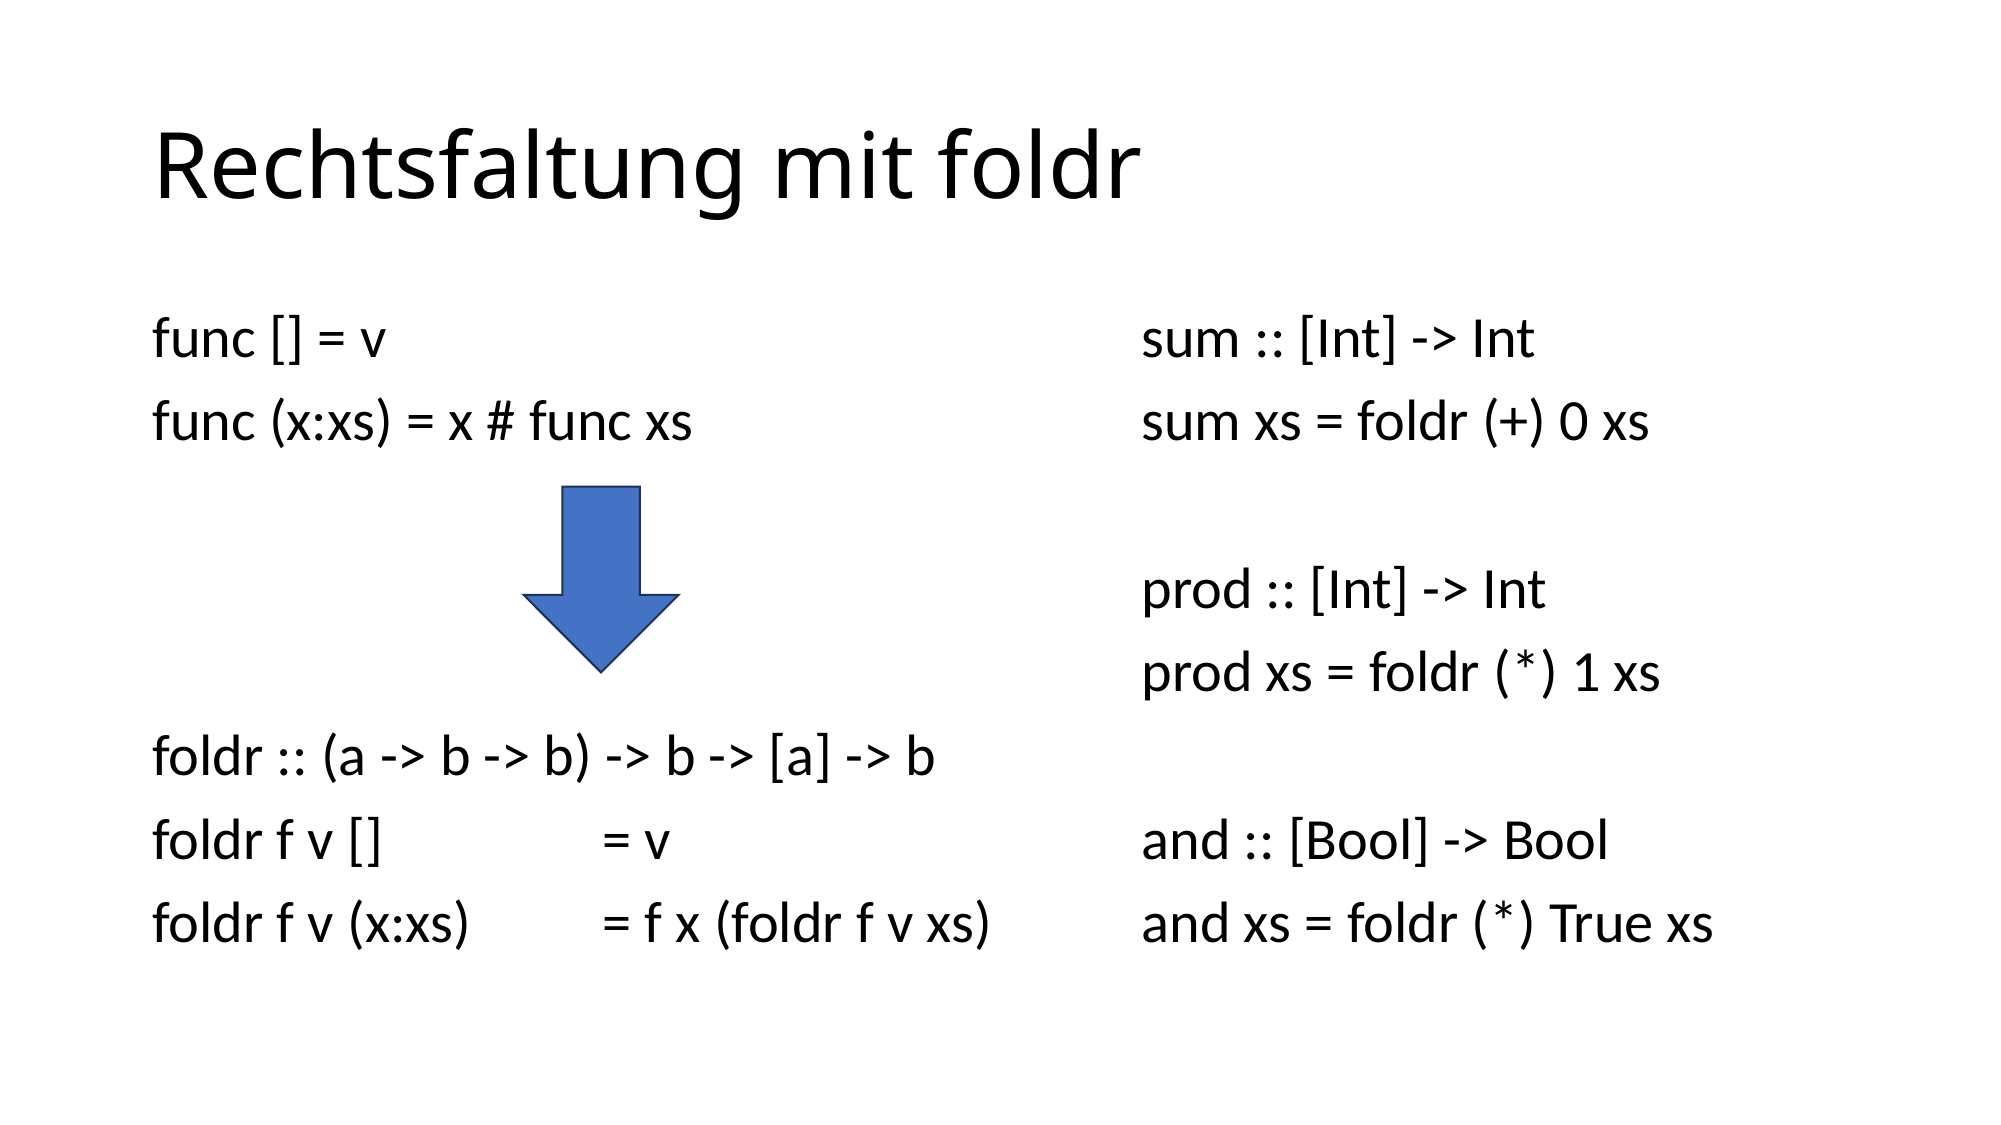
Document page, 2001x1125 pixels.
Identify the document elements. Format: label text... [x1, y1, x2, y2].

list sum :: [Int] -> Int sum xs = foldr (+) 0 xs prod :: [Int] -> Int prod xs = foldr (*) 1 xs and :: [Bool] -> Bool and xs = foldr (*) True xs [1126, 299, 1863, 1014]
text_box [523, 486, 679, 673]
list func [] = v func (x:xs) = x # func xs foldr :: (a -> b -> b) -> b -> [a] -> b foldr f v [] = v foldr f v (x:xs) = f x (foldr f v xs) [137, 299, 1065, 1014]
title Rechtsfaltung mit foldr [137, 59, 1863, 278]
